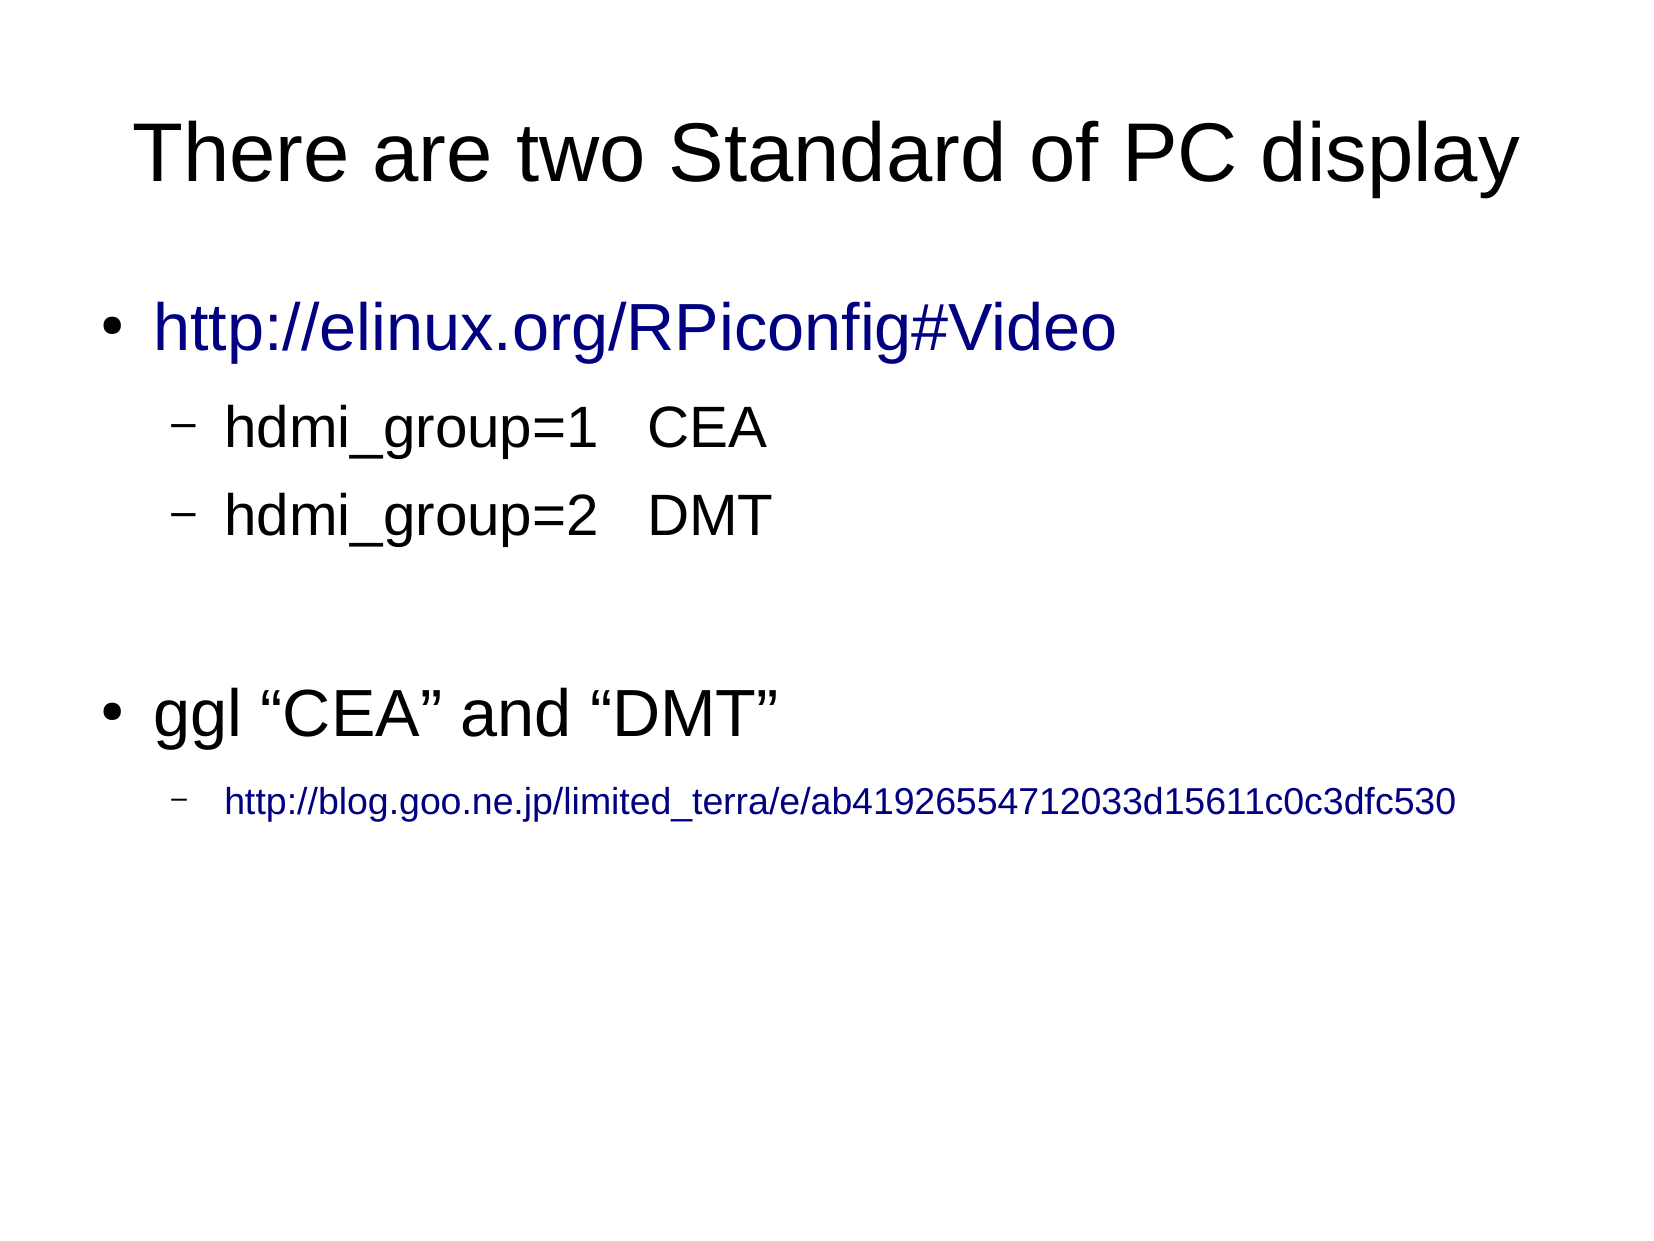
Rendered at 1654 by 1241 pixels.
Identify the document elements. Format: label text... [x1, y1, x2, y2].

list http://elinux.org/RPiconfig#Video hdmi_group=1 CEA hdmi_group=2 DMT ggl “CEA” and “DMT” http://blog.goo.ne.jp/limited_terra/e/ab41926554712033d15611c0c3dfc530 [82, 290, 1538, 1010]
title There are two Standard of PC display [82, 49, 1571, 257]
